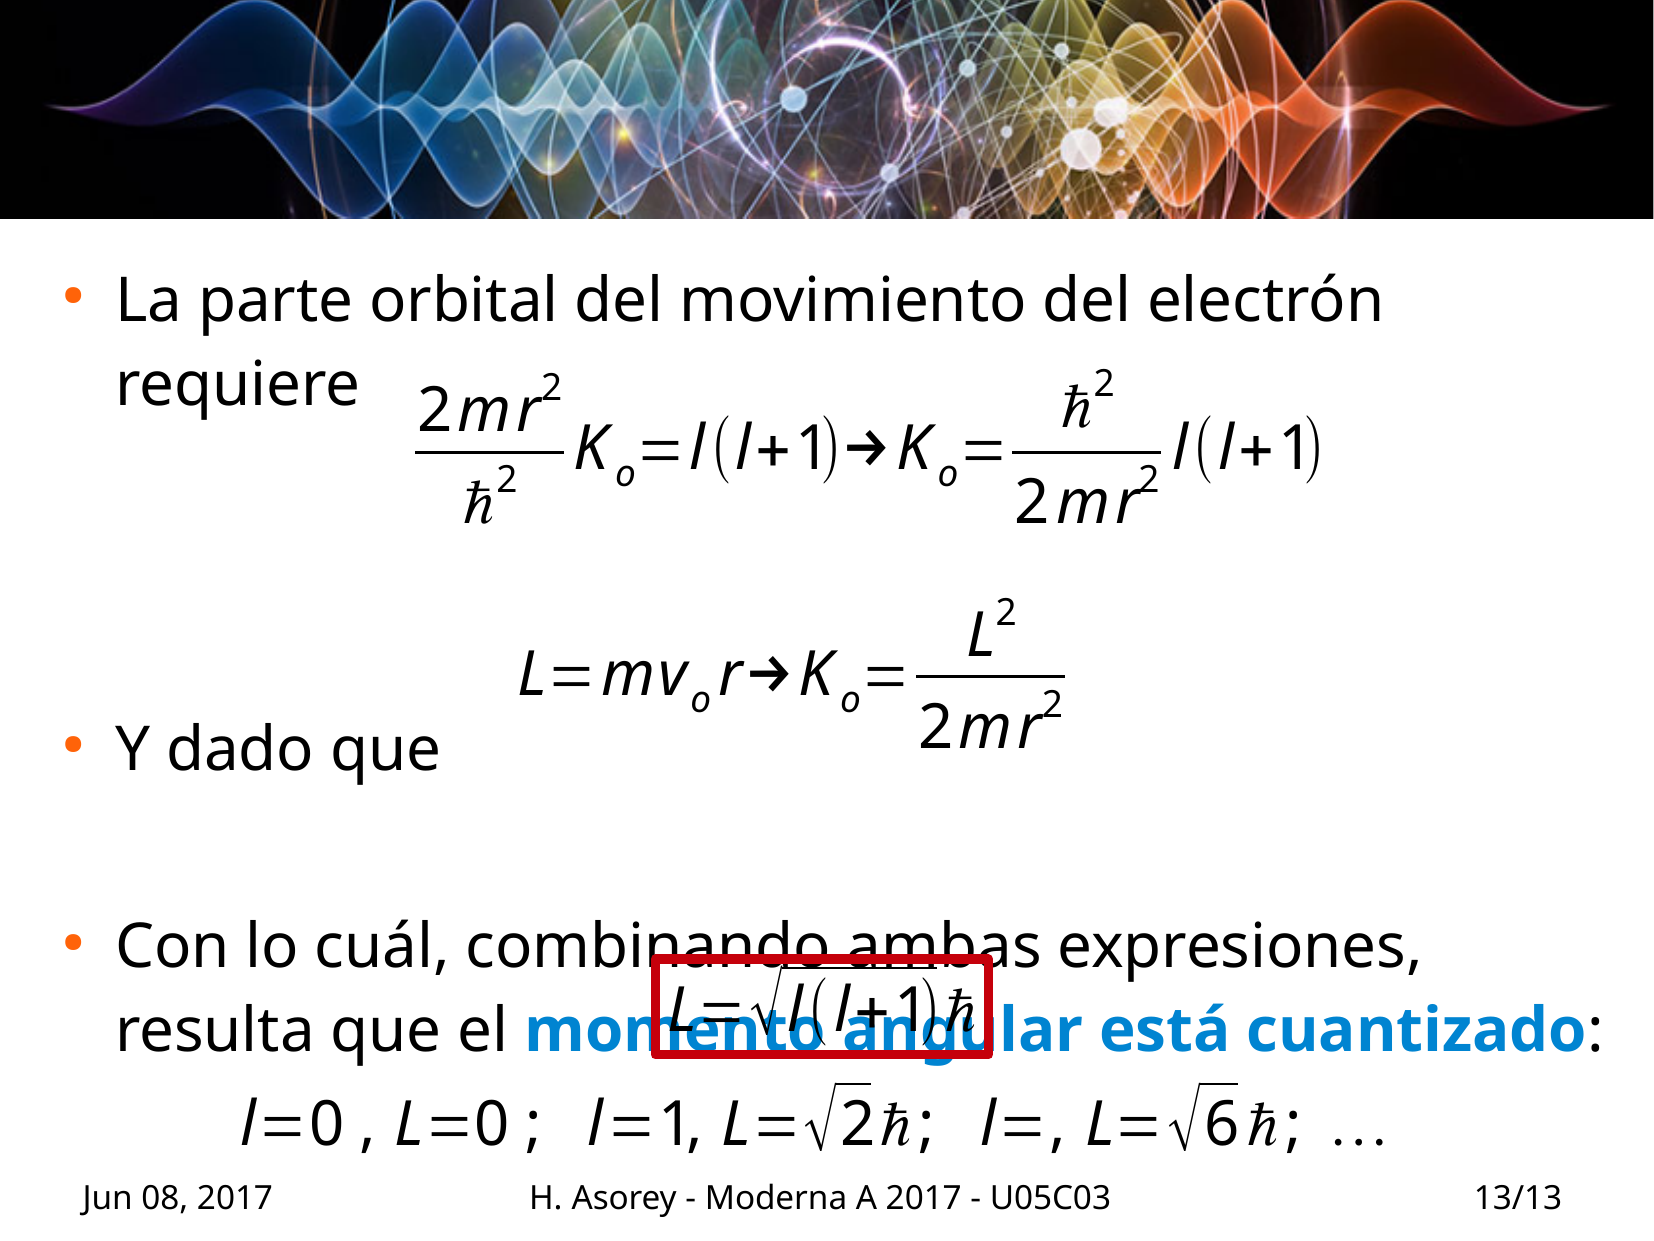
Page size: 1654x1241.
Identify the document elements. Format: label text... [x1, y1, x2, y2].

chart [660, 963, 984, 1051]
chart [232, 1080, 1396, 1166]
picture [0, 0, 1654, 219]
list La parte orbital del movimiento del electrón requiere Y dado que Con lo cuál, combinando ambas expresiones, resulta que el momento angular está cuantizado: [45, 255, 1606, 1156]
chart [510, 589, 1074, 766]
chart [405, 360, 1331, 544]
